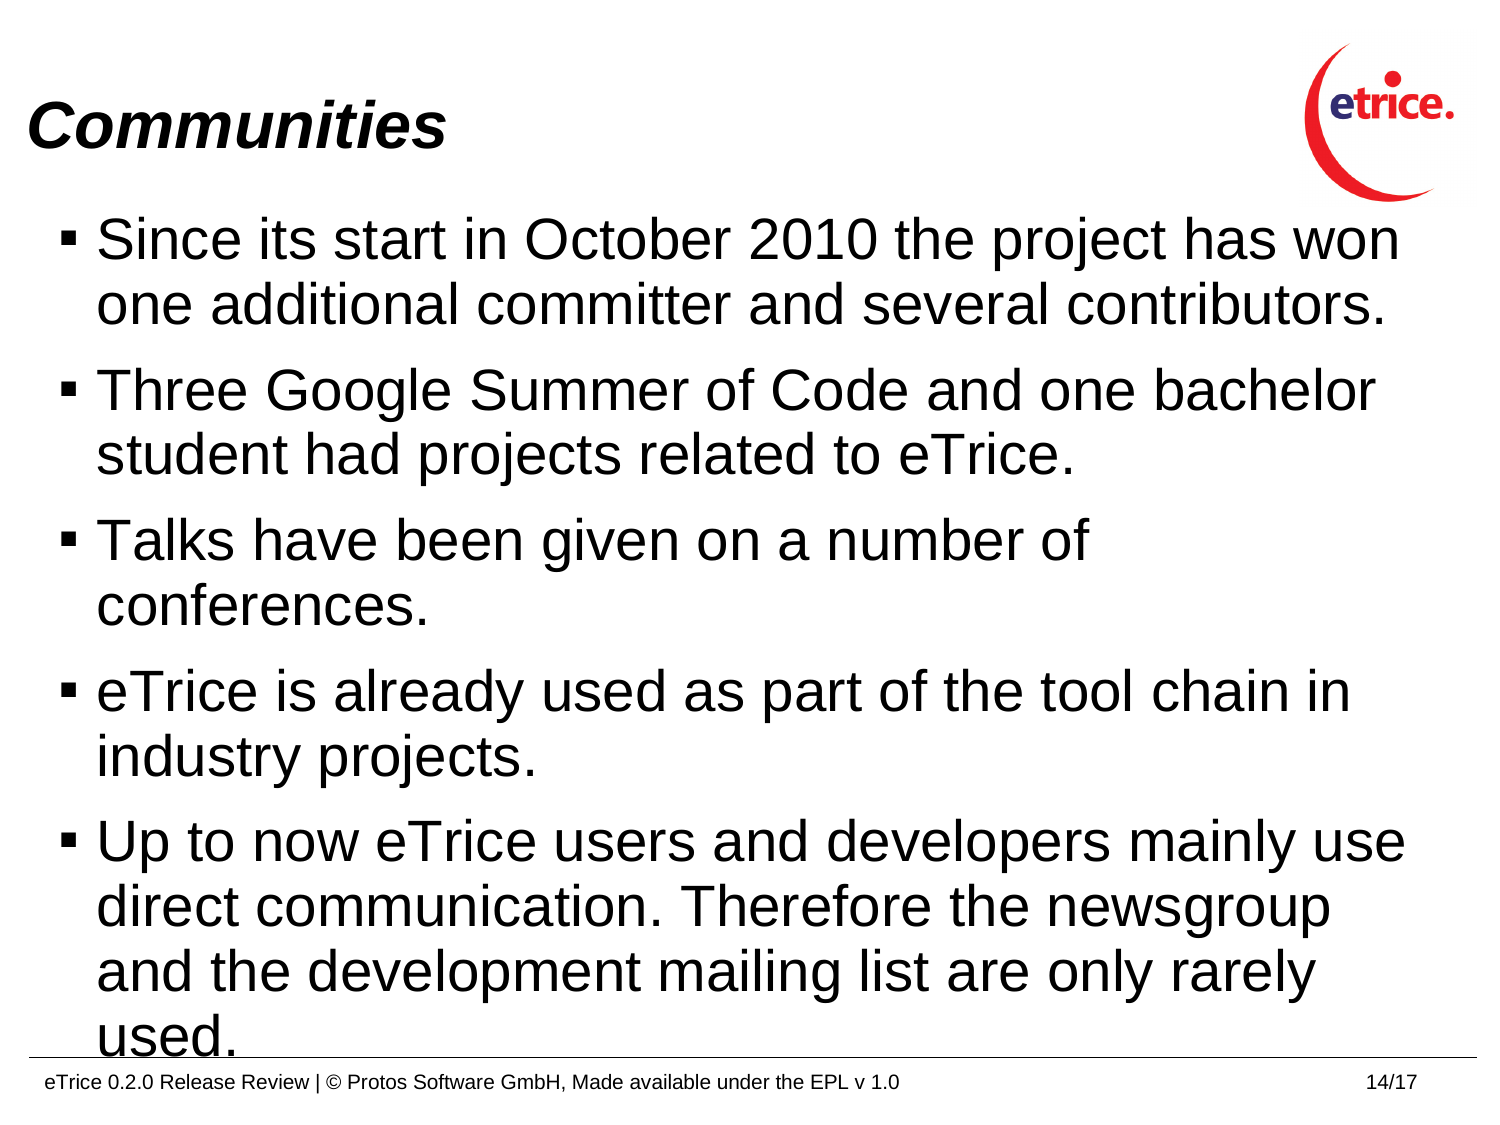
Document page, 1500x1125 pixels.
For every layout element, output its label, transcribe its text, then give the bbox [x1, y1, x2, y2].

title Communities [26, 84, 1474, 172]
picture [1299, 29, 1477, 207]
list Since its start in October 2010 the project has won one additional committer and several contributors. Three Google Summer of Code and one bachelor student had projects related to eTrice. Talks have been given on a number of conferences. eTrice is already used as part of the tool chain in industry projects. Up to now eTrice users and developers mainly use direct communication. Therefore the newsgroup and the development mailing list are only rarely used. [59, 206, 1418, 1067]
